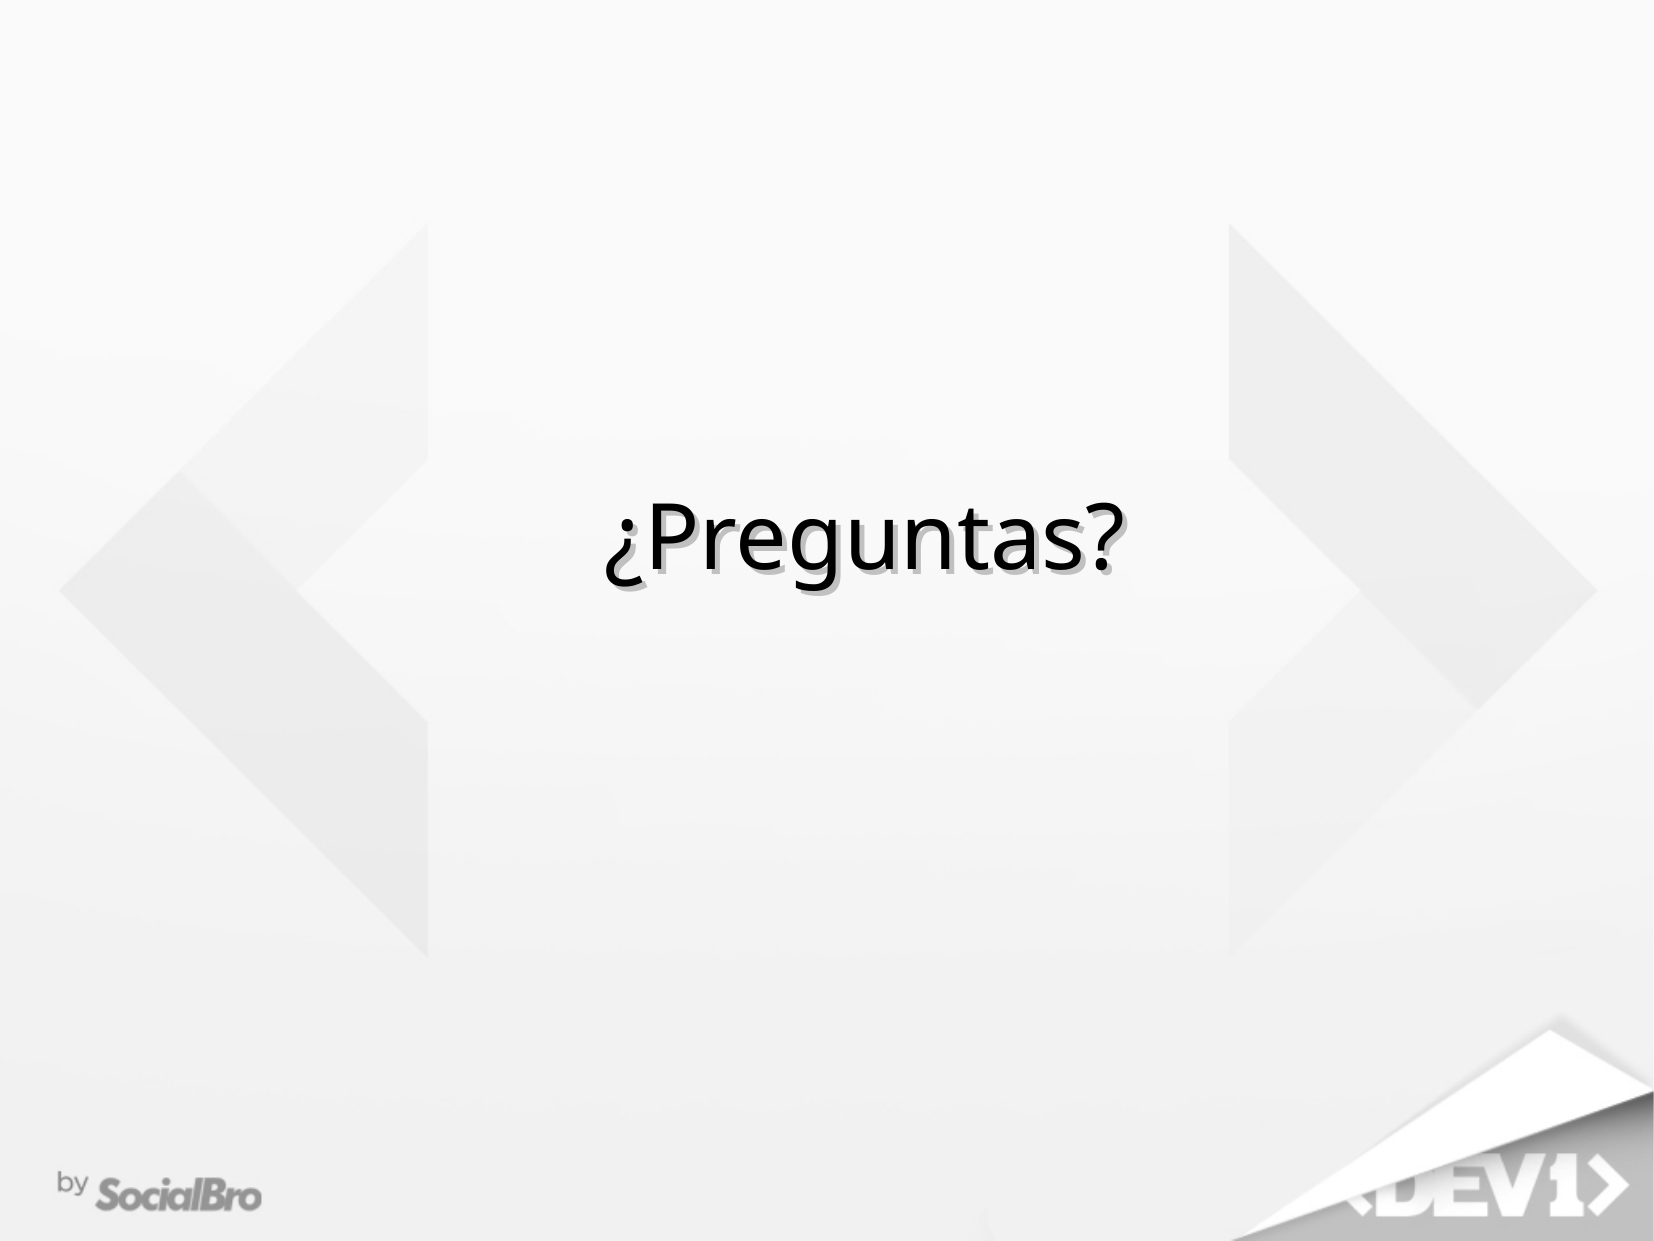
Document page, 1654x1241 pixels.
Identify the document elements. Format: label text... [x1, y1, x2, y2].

picture [0, 0, 1654, 1241]
list ¿Preguntas? [88, 231, 1571, 1050]
